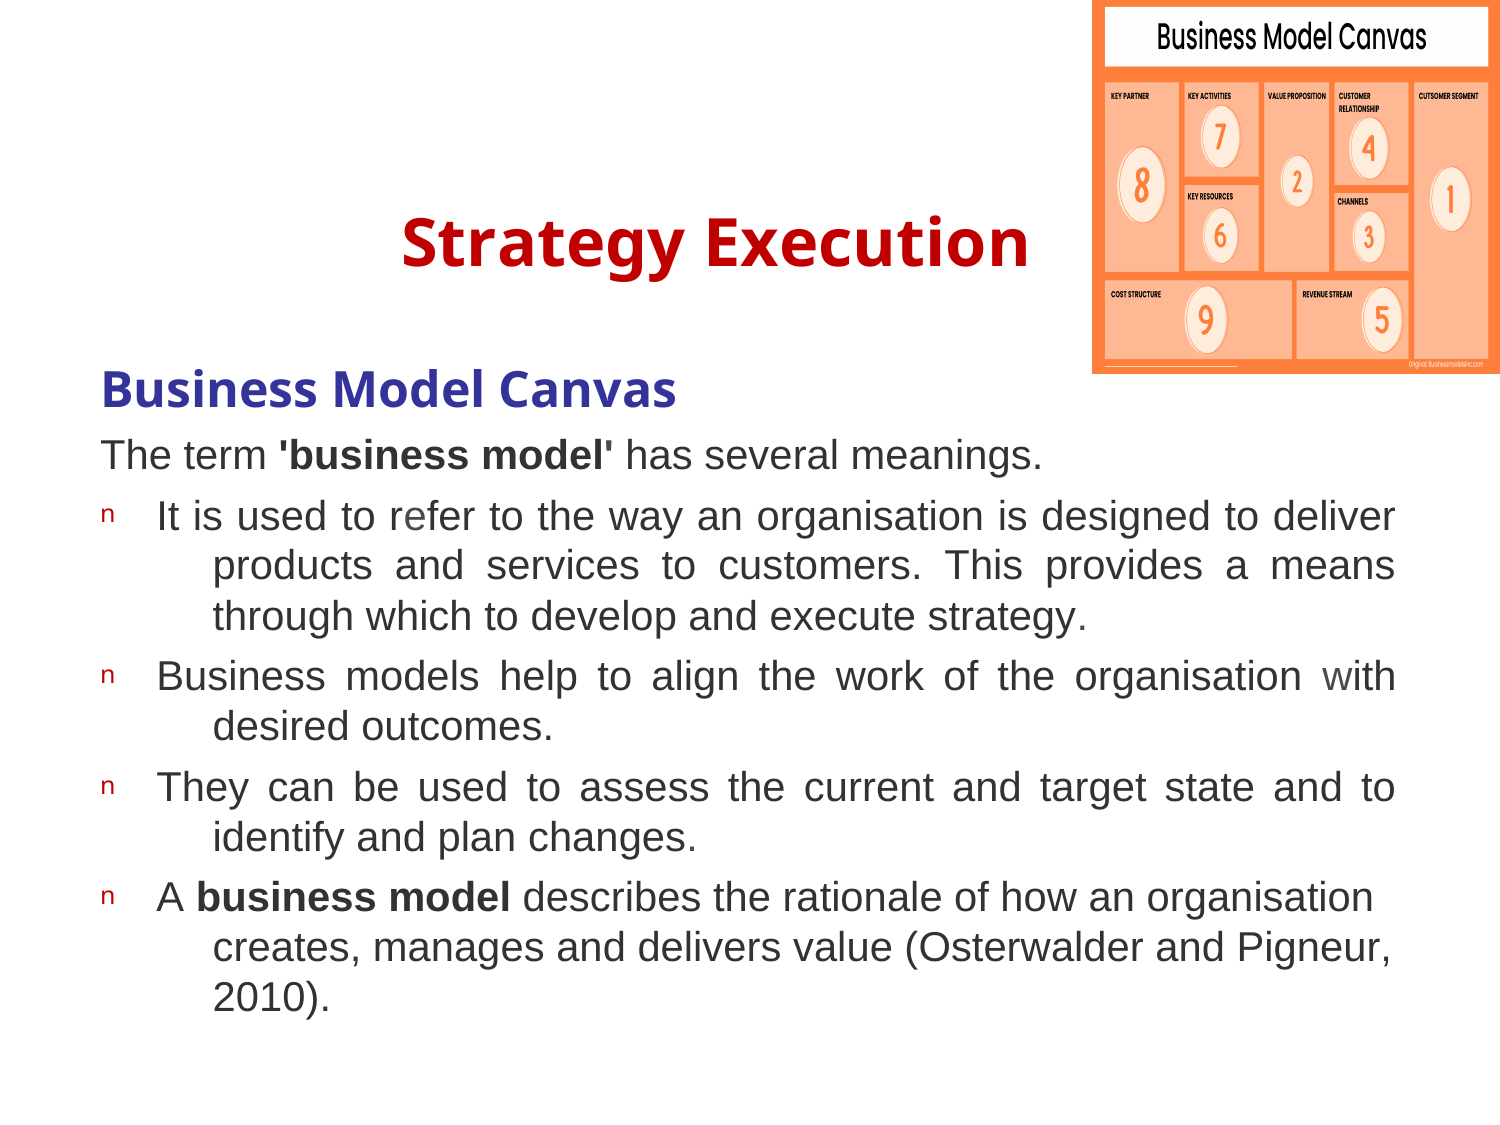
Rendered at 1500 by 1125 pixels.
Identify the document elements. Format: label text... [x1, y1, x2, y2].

title Strategy Execution [145, 90, 1092, 288]
picture [1092, 0, 1500, 374]
list Business Model Canvas The term 'business model' has several meanings. It is used to refer to the way an organisation is designed to deliver products and services to customers. This provides a means through which to develop and execute strategy. Business models help to align the work of the organisation with desired outcomes. They can be used to assess the current and target state and to identify and plan changes. A business model describes the rationale of how an organisation creates, manages and delivers value (Osterwalder and Pigneur, 2010). [85, 349, 1415, 1088]
